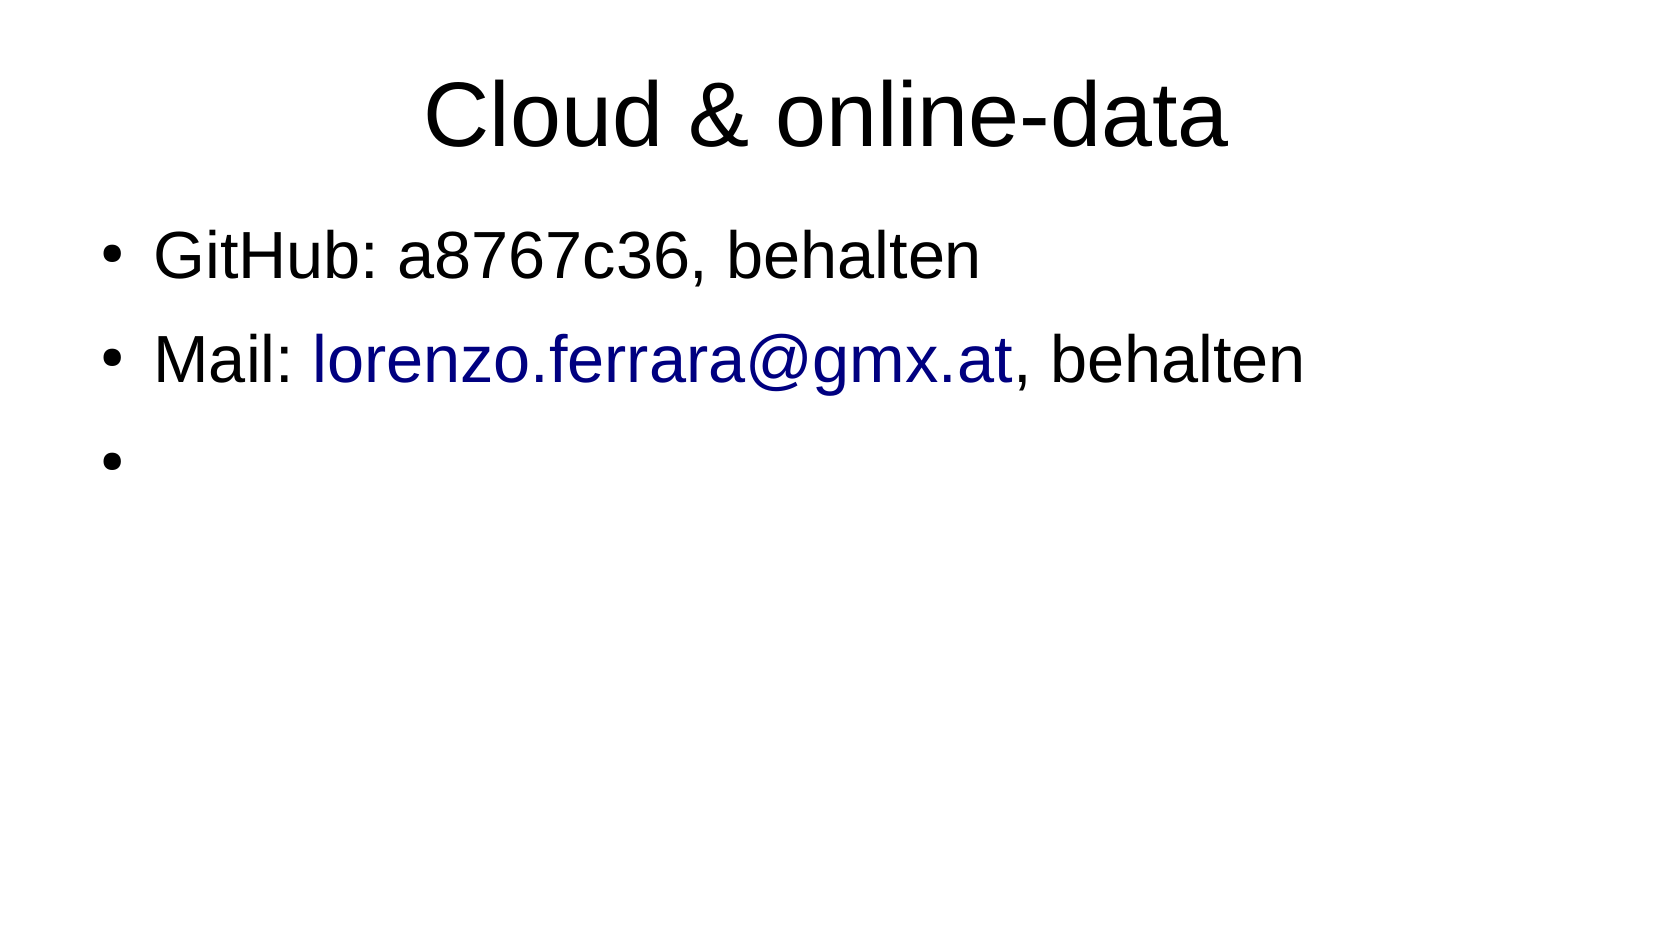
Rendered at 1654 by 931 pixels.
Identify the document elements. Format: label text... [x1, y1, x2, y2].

title Cloud & online-data [82, 37, 1571, 193]
list GitHub: a8767c36, behalten Mail: lorenzo.ferrara@gmx.at, behalten [82, 217, 1571, 758]
